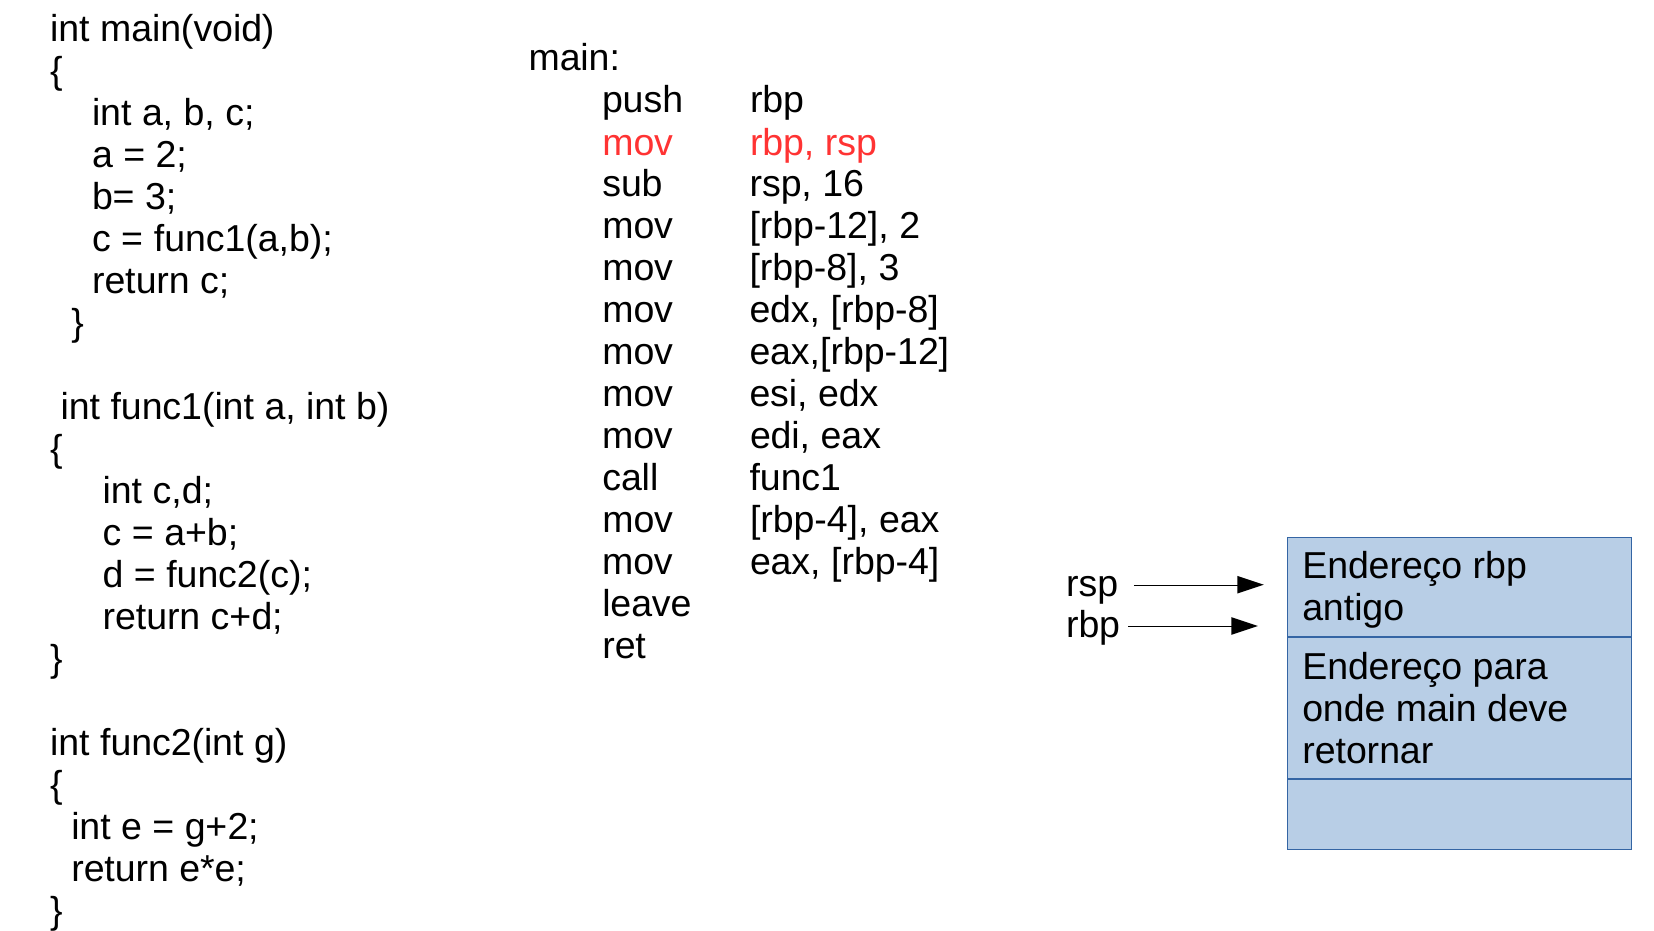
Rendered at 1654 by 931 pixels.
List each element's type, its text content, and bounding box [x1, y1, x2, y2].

text_box rbp [1051, 595, 1135, 653]
text_box rsp [1051, 555, 1133, 612]
text_box [1287, 779, 1632, 850]
text_box Endereço rbp antigo [1287, 537, 1632, 637]
text_box Endereço para onde main deve retornar [1287, 637, 1632, 779]
text_box main: push rbp mov rbp, rsp sub rsp, 16 mov [rbp-12], 2 mov [rbp-8], 3 mov edx, [rbp-8] mov eax,[rbp-12] mov esi, edx mov edi, eax call func1 mov [rbp-4], eax mov eax, [rbp-4] leave ret [513, 29, 1052, 904]
text_box int main(void) { int a, b, c; a = 2; b= 3; c = func1(a,b); return c; } int func1(int a, int b) { int c,d; c = a+b; d = func2(c); return c+d; } int func2(int g) { int e = g+2; return e*e; } [35, 0, 449, 931]
